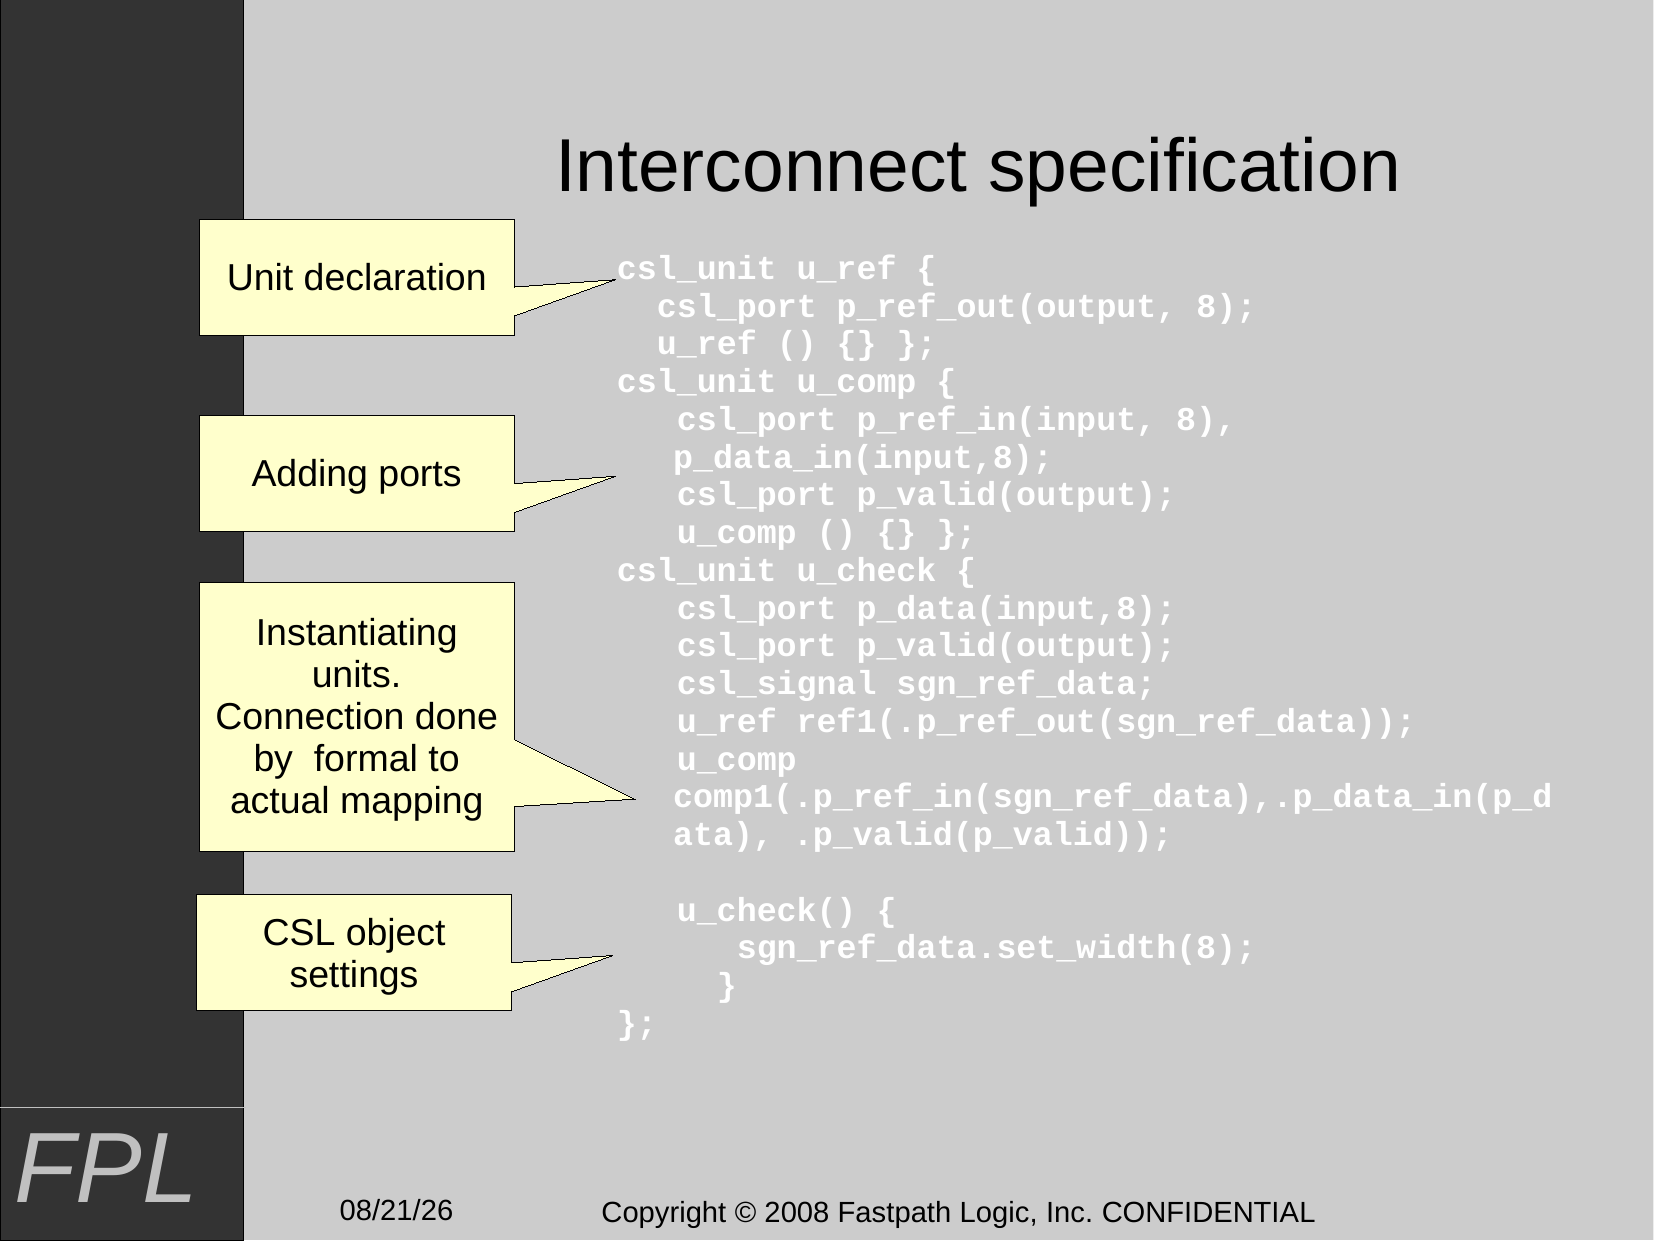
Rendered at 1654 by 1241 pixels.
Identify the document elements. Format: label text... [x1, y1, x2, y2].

text_box CSL object settings [196, 894, 613, 1011]
title Interconnect specification [427, 57, 1530, 274]
text_box Instantiating units. Connection done by formal to actual mapping [199, 582, 636, 852]
text_box Adding ports [199, 415, 616, 532]
list csl_unit u_ref { csl_port p_ref_out(output, 8); u_ref () {} }; csl_unit u_comp { csl_port p_ref_in(input, 8), p_data_in(input,8); csl_port p_valid(output); u_comp () {} }; csl_unit u_check { csl_port p_data(input,8); csl_port p_valid(output); csl_signal sgn_ref_data; u_ref ref1(.p_ref_out(sgn_ref_data)); u_comp comp1(.p_ref_in(sgn_ref_data),.p_data_in(p_data), .p_valid(p_valid)); u_check() { sgn_ref_data.set_width(8); } }; [616, 251, 1563, 1163]
text_box Unit declaration [199, 219, 616, 336]
